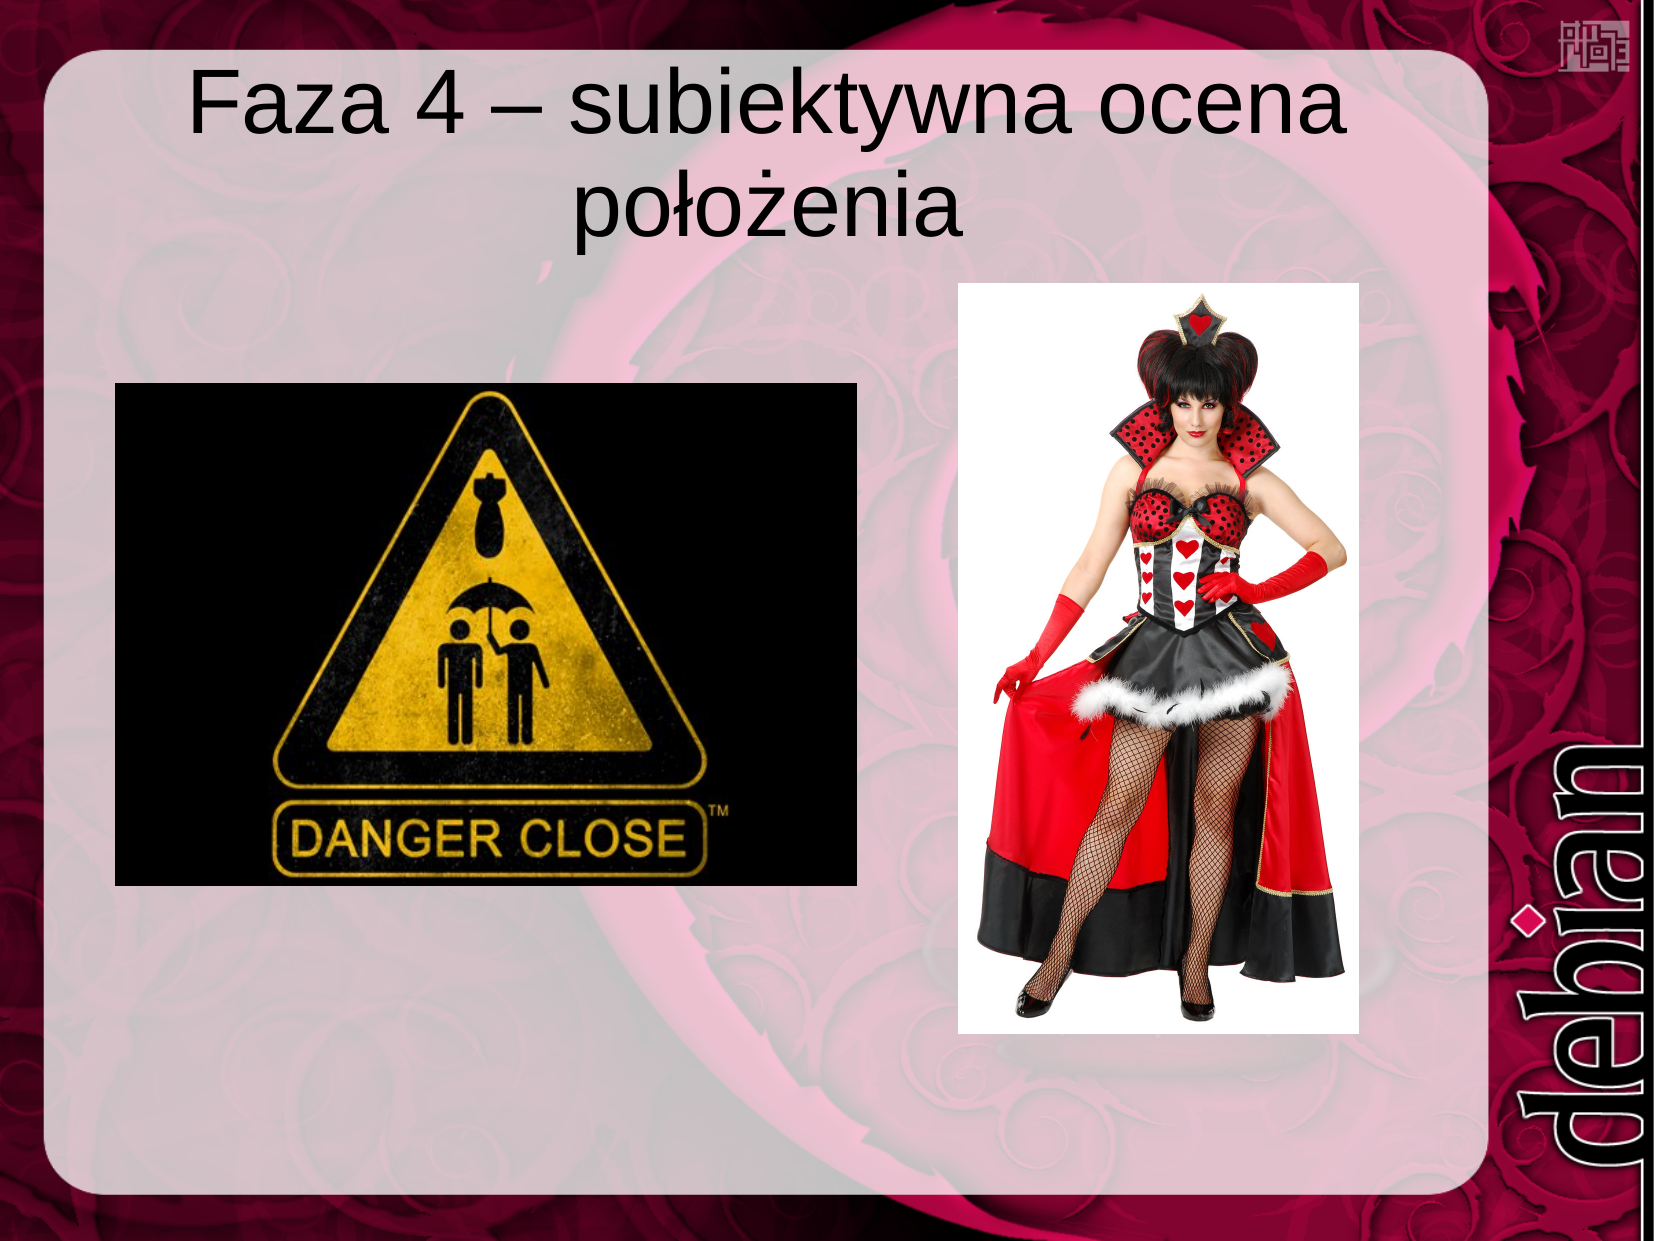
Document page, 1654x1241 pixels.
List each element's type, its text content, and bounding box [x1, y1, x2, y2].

picture [0, 0, 1654, 1241]
title Faza 4 – subiektywna ocena położenia [59, 50, 1477, 256]
